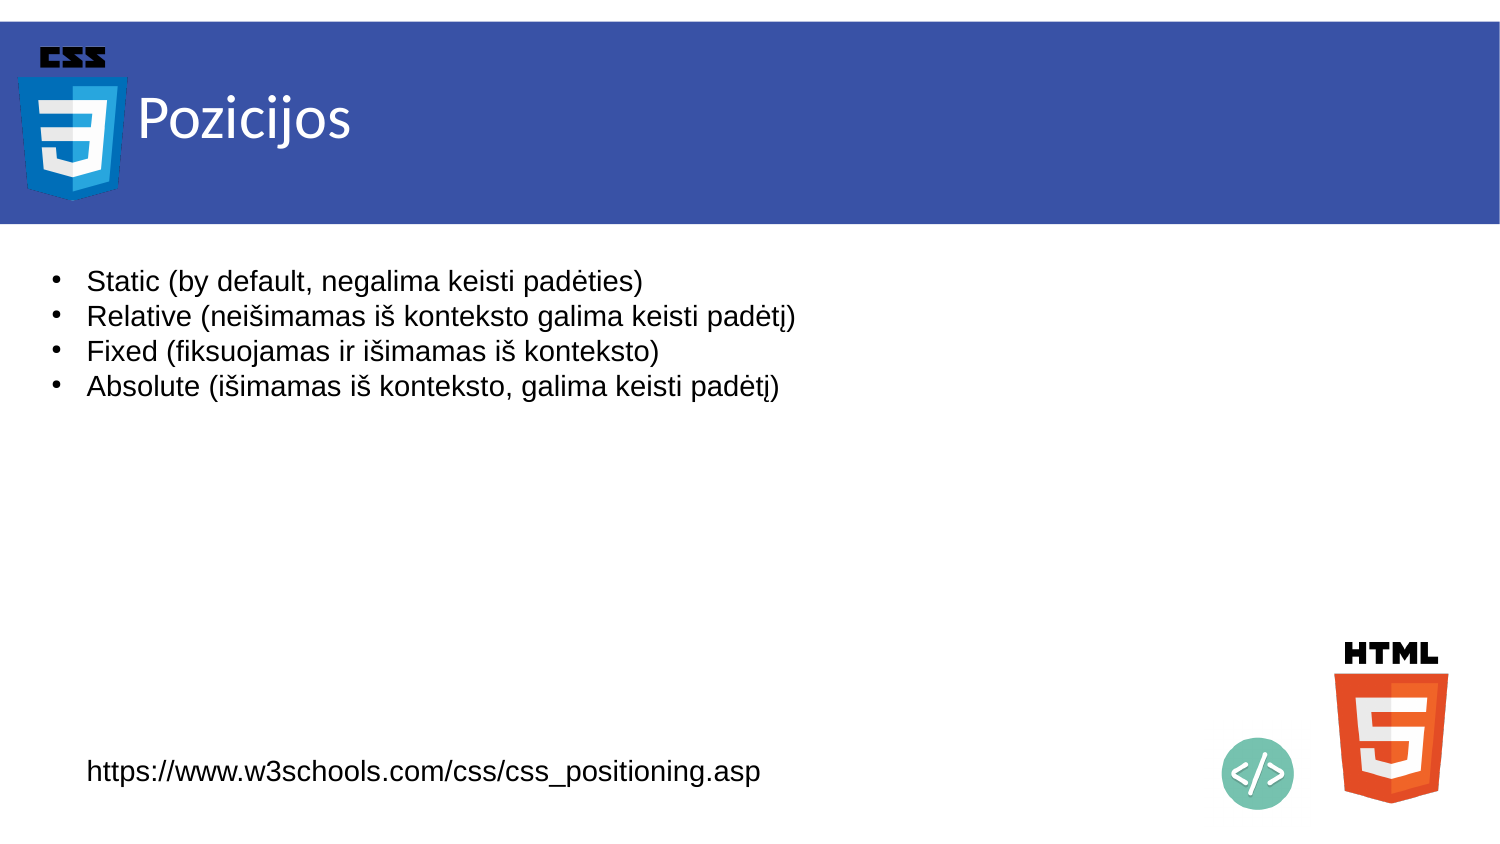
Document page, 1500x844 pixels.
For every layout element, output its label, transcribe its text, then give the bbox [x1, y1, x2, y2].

text_box Static (by default, negalima keisti padėties) Relative (neišimamas iš konteksto galima keisti padėtį) Fixed (fiksuojamas ir išimamas iš konteksto) Absolute (išimamas iš konteksto, galima keisti padėtį) https://www.w3schools.com/css/css_positioning.asp [36, 247, 1389, 789]
picture [17, 46, 128, 201]
picture [1334, 641, 1449, 804]
picture [1204, 720, 1311, 827]
title Pozicijos [128, 72, 1500, 167]
